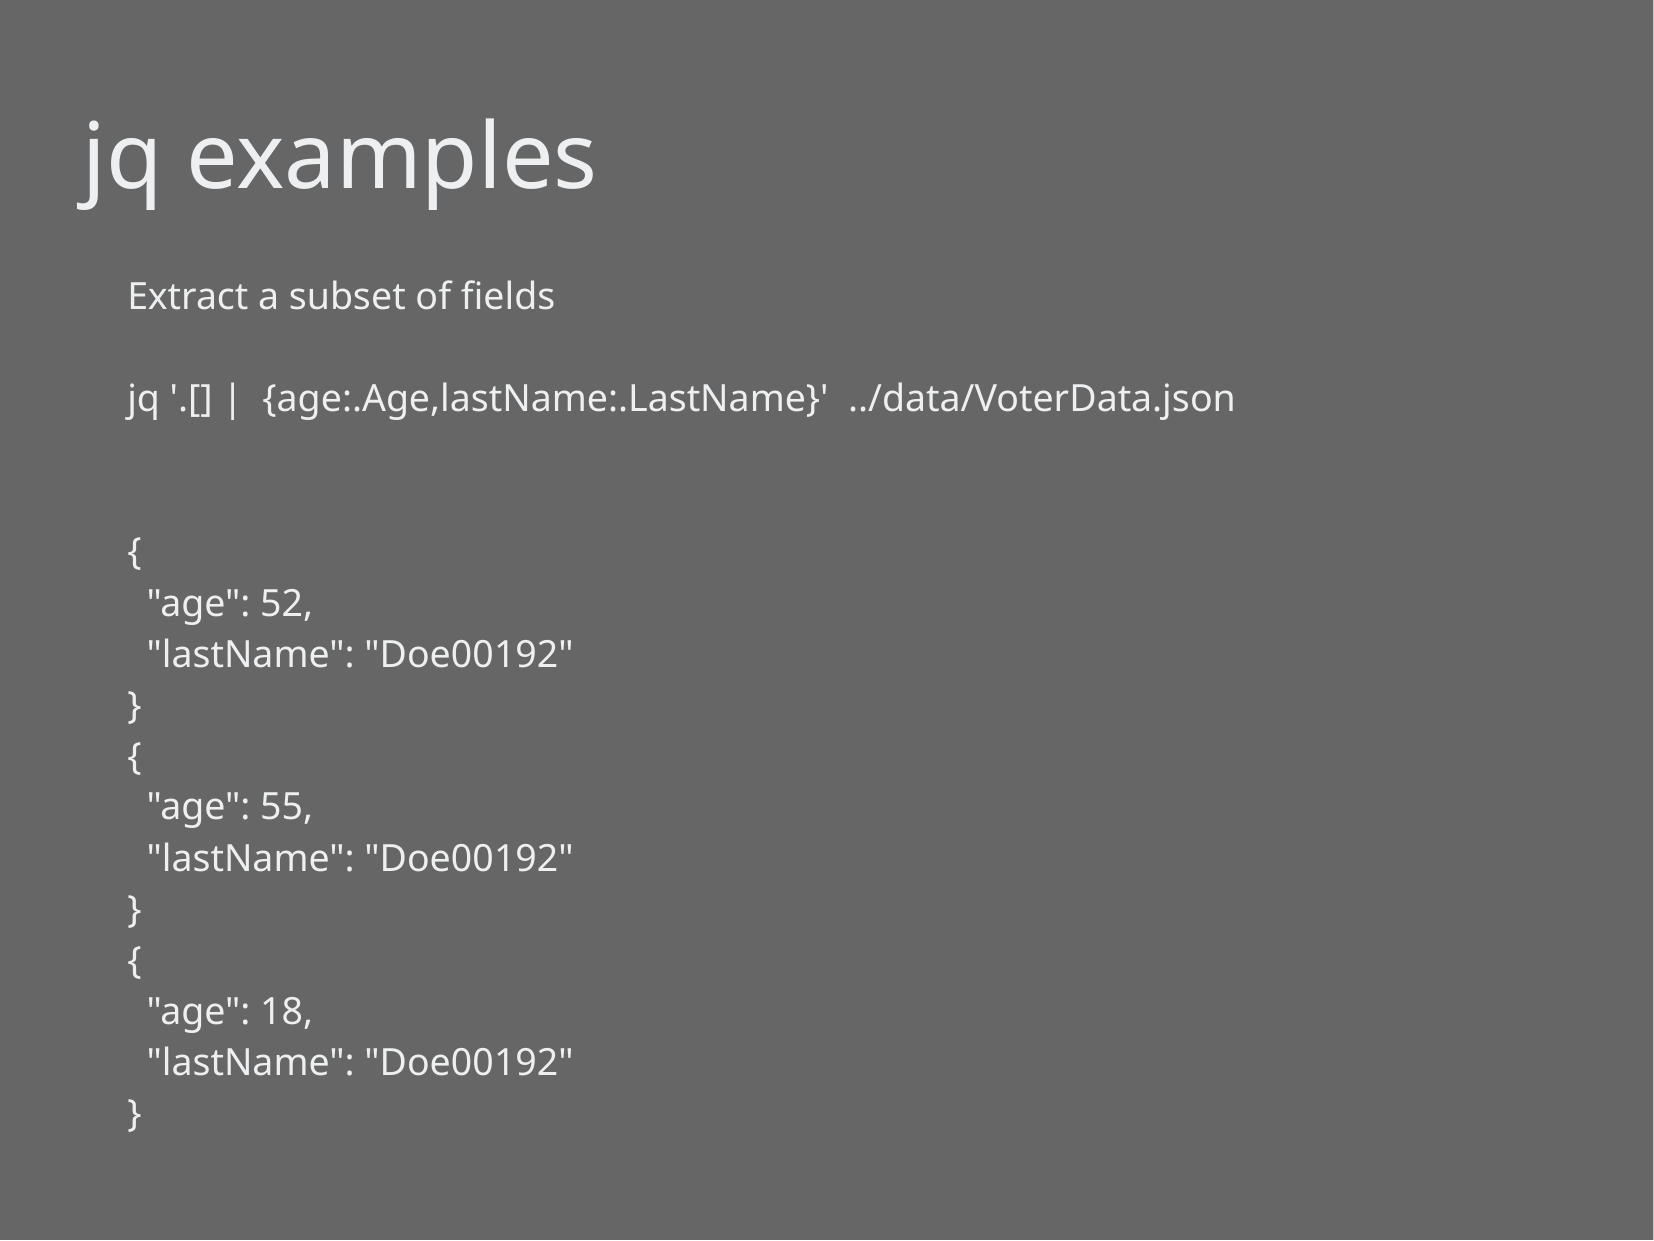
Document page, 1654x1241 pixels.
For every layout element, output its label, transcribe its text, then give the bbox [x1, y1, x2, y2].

title jq examples [82, 49, 1571, 257]
text_box Extract a subset of fields jq '.[] | {age:.Age,lastName:.LastName}' ../data/VoterData.json { "age": 52, "lastName": "Doe00192" } { "age": 55, "lastName": "Doe00192" } { "age": 18, "lastName": "Doe00192" } Notice there are no commas between records, so not a JSON array [112, 262, 1463, 1140]
